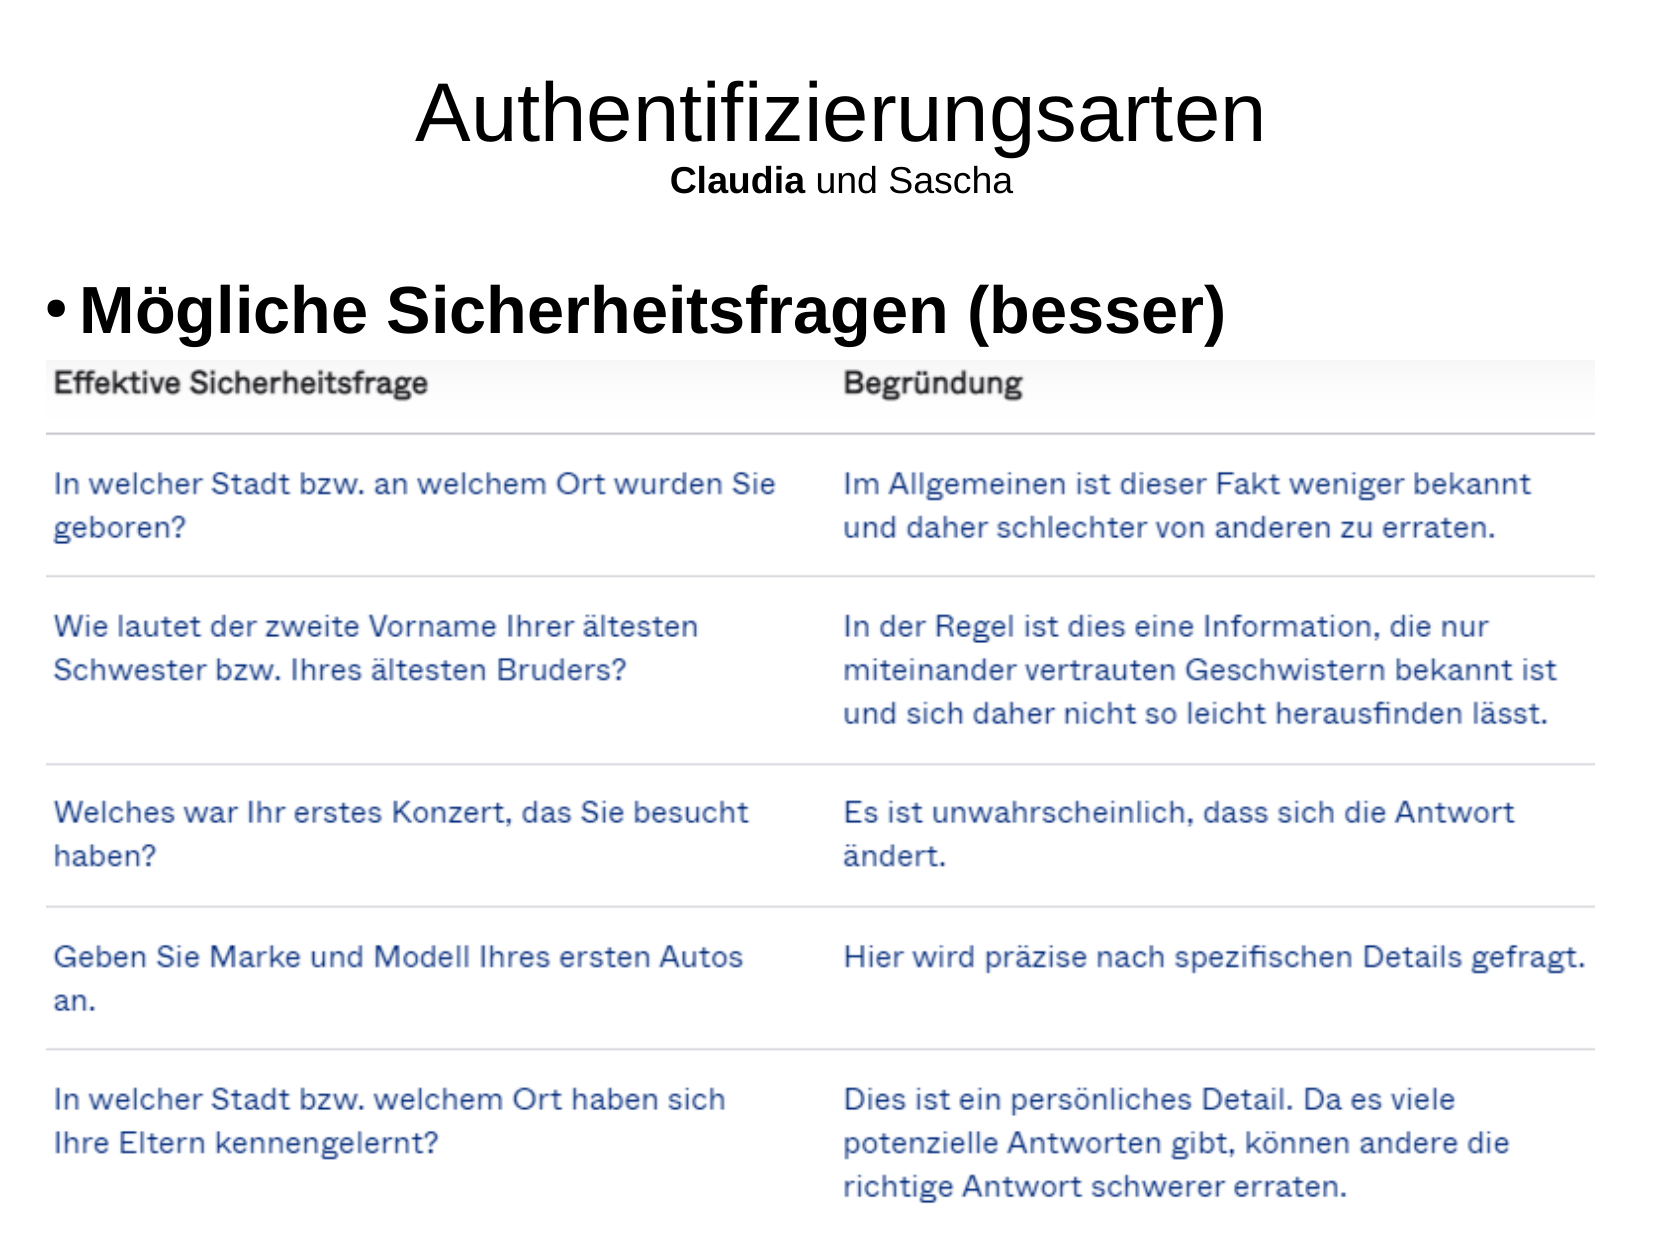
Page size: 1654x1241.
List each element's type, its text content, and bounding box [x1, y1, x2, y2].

text_box Mögliche Sicherheitsfragen (besser) [29, 265, 1654, 1172]
text_box Authentifizierungsarten Claudia und Sascha [88, 59, 1595, 209]
picture [46, 360, 1595, 1213]
